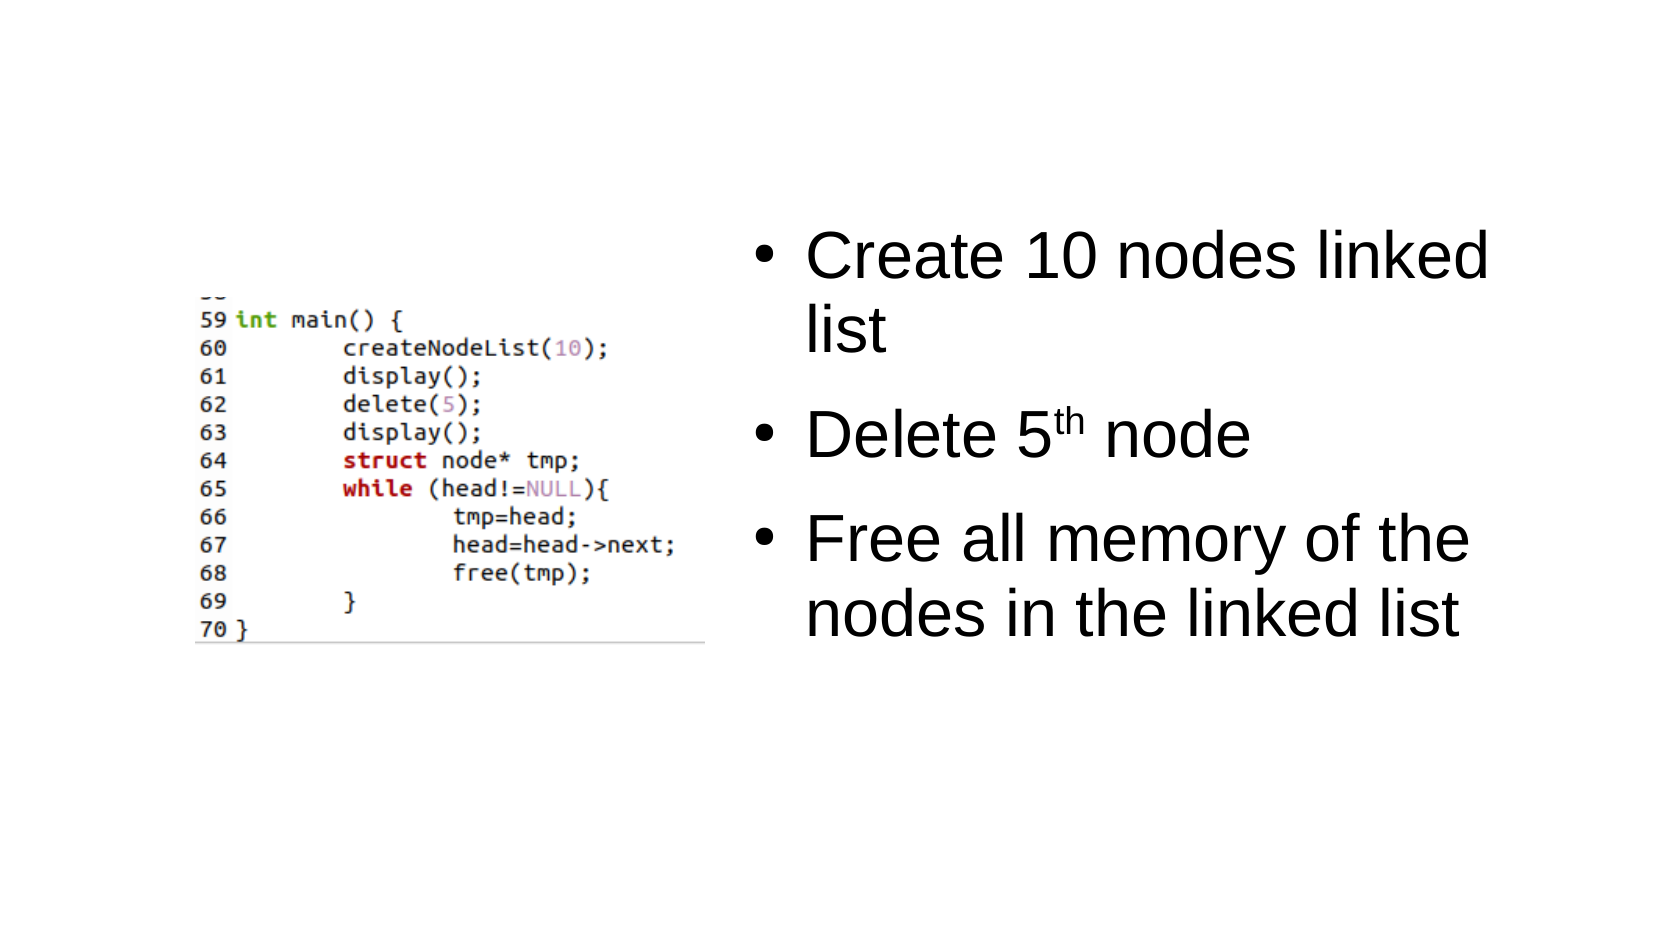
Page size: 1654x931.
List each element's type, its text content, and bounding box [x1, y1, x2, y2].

picture [195, 297, 705, 646]
list Create 10 nodes linked list Delete 5th node Free all memory of the nodes in the linked list [735, 217, 1571, 758]
